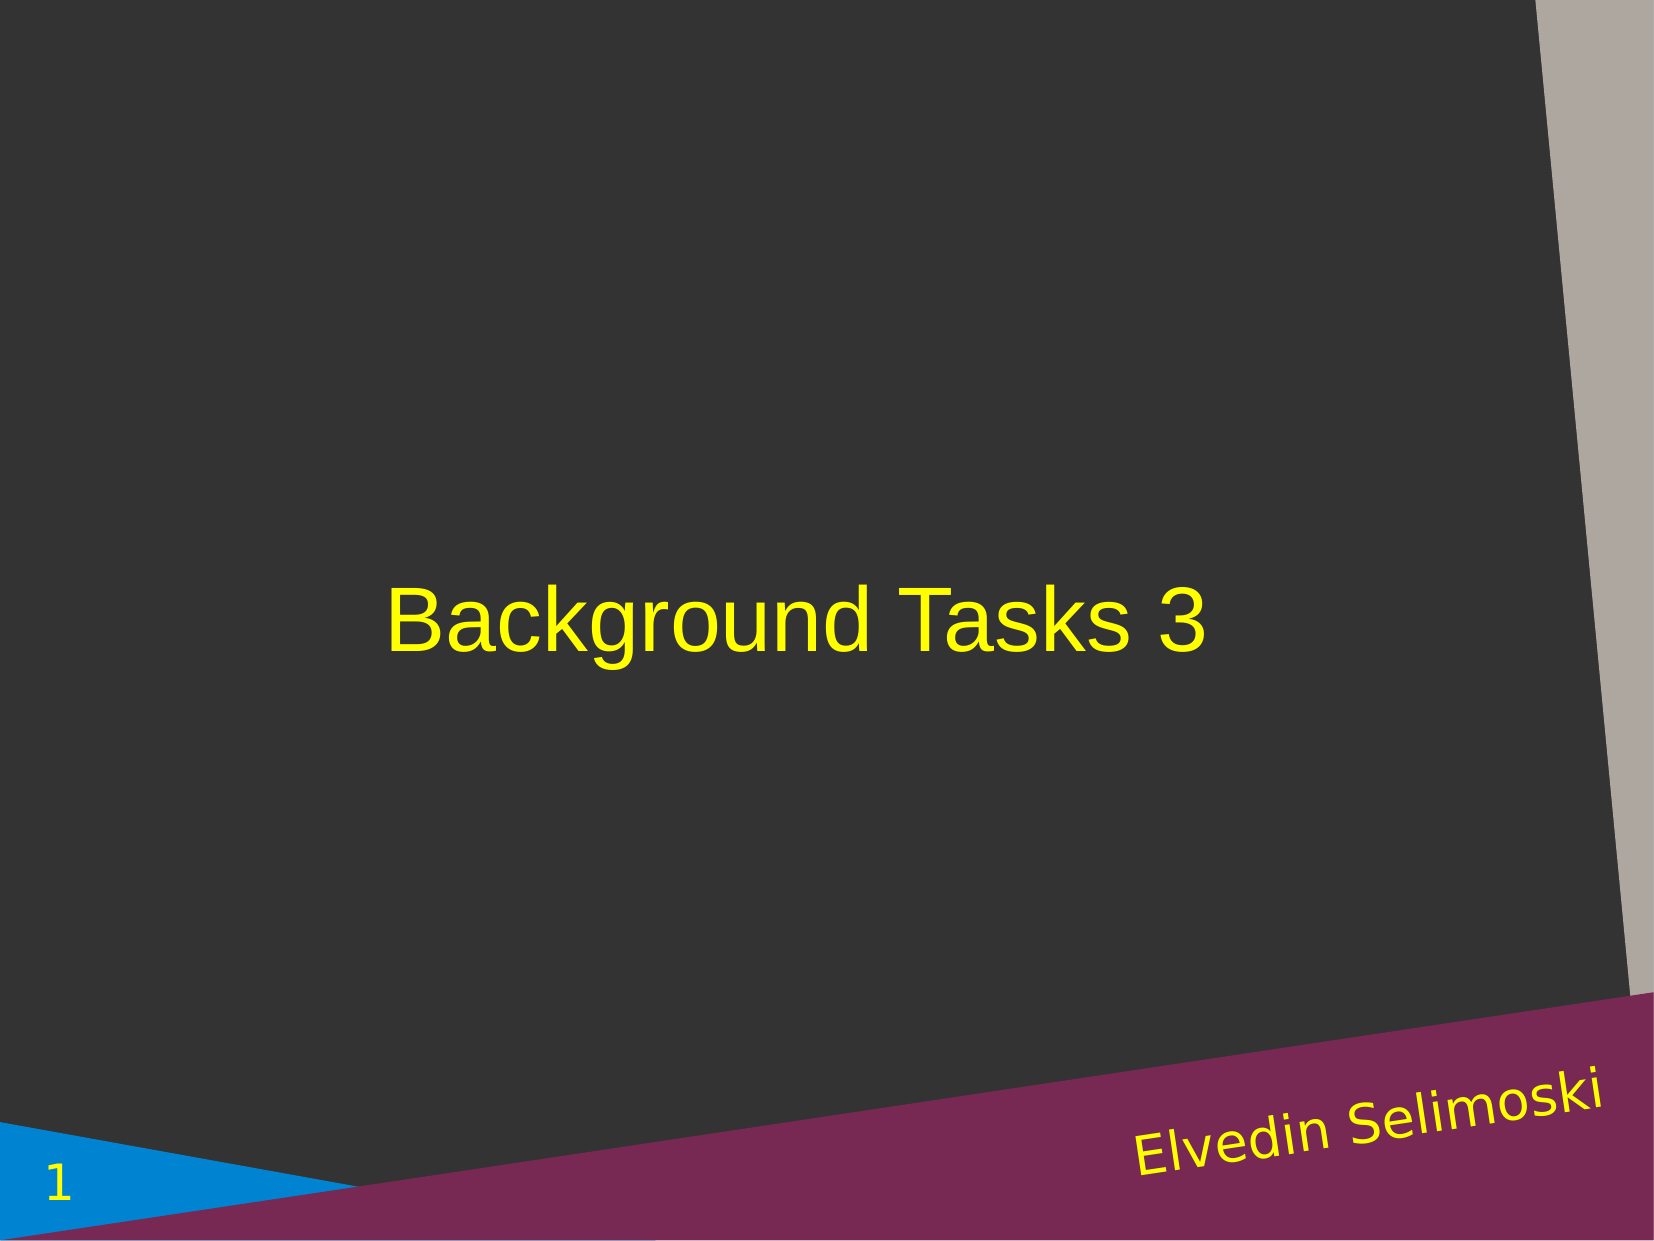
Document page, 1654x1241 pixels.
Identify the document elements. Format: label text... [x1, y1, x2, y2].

text_box Elvedin Selimoski [1052, 1015, 1629, 1239]
title Background Tasks 3 [53, 407, 1542, 833]
